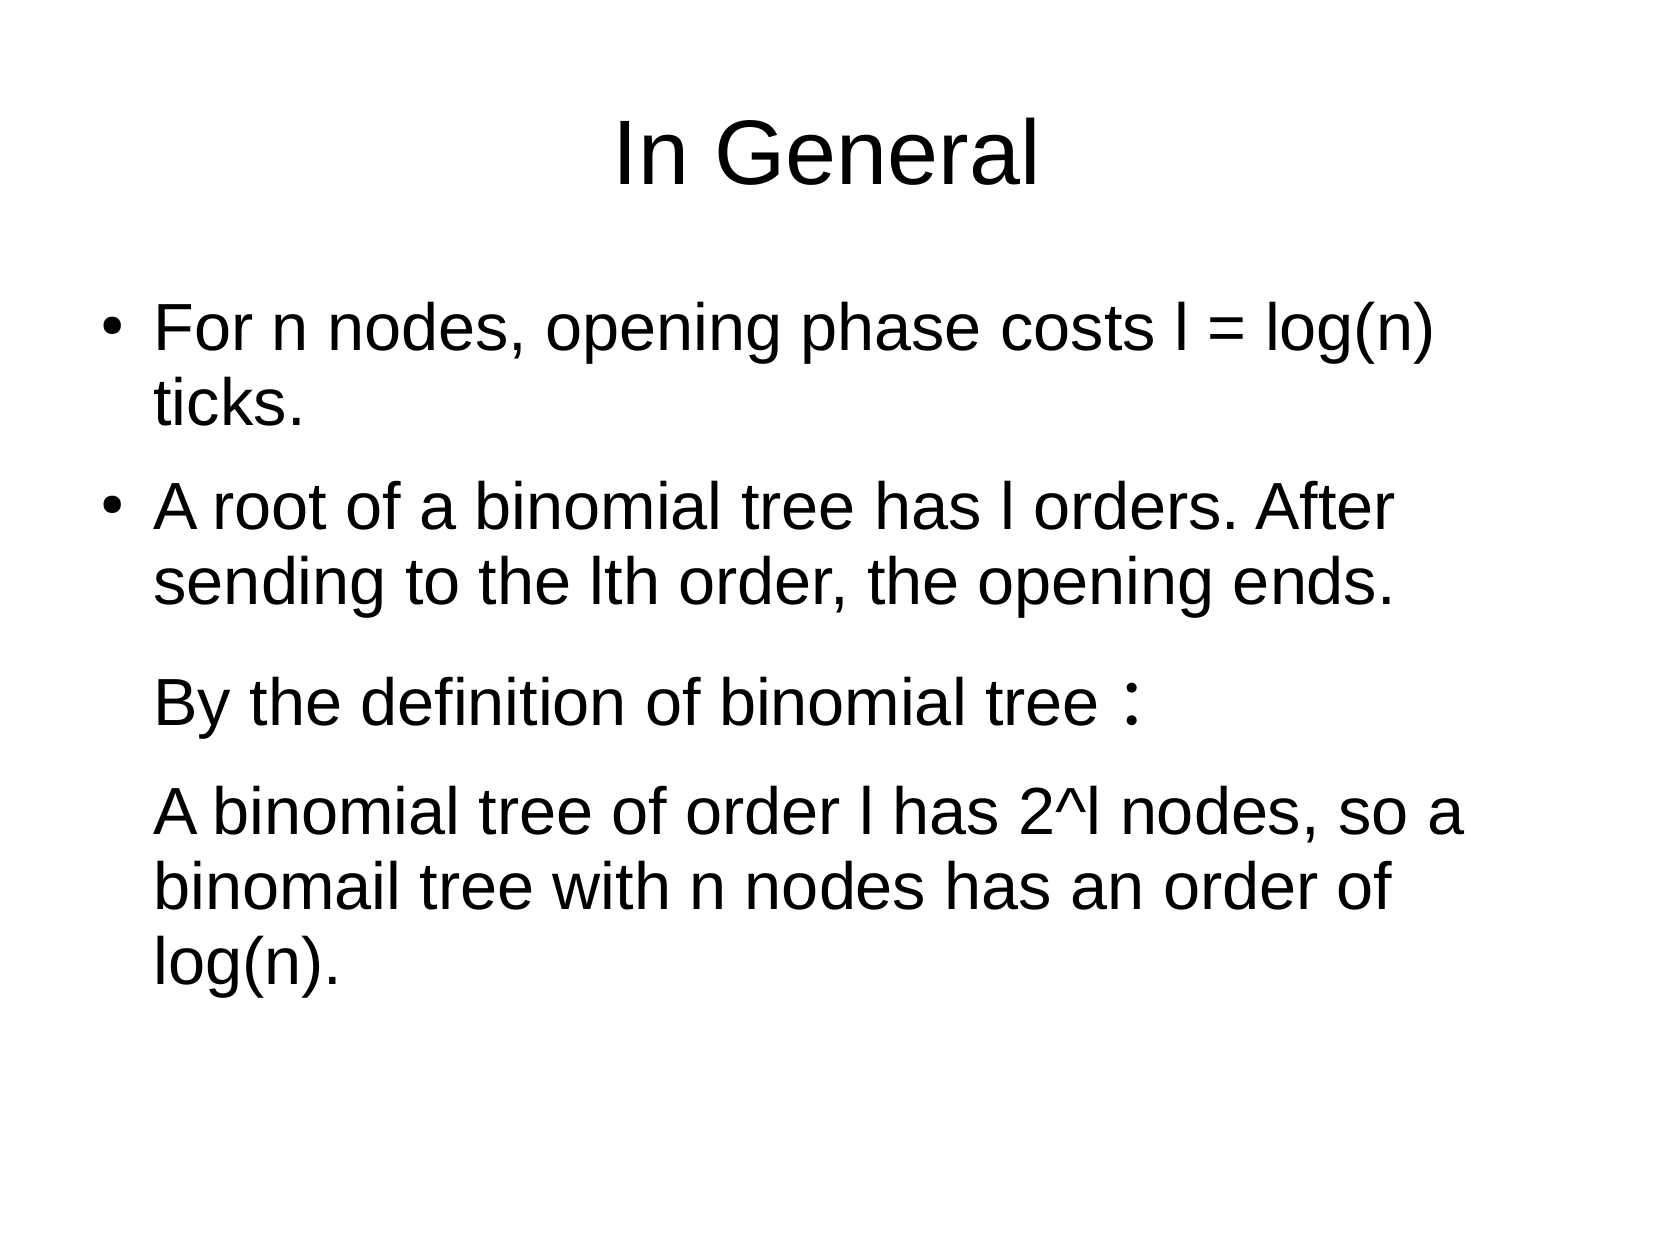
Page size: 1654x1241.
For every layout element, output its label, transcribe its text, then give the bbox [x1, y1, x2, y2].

list For n nodes, opening phase costs l = log(n) ticks. A root of a binomial tree has l orders. After sending to the lth order, the opening ends. By the definition of binomial tree： A binomial tree of order l has 2^l nodes, so a binomail tree with n nodes has an order of log(n). [82, 290, 1571, 1010]
title In General [82, 49, 1571, 257]
